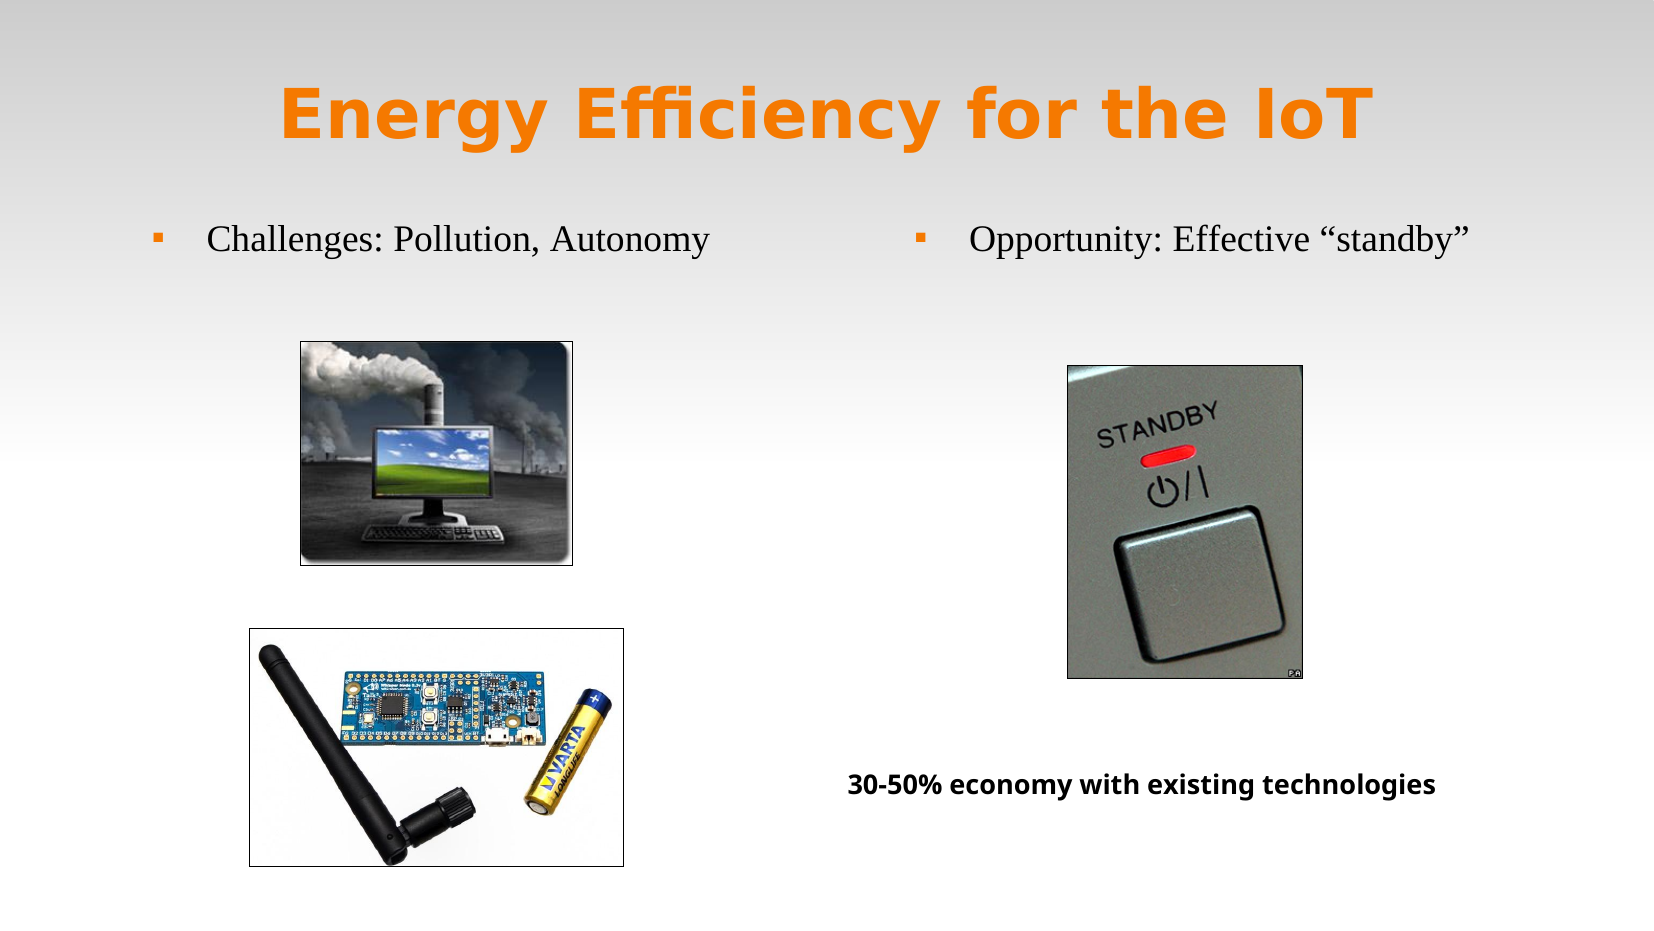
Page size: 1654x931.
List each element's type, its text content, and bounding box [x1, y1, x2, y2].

list Opportunity: Effective “standby” [845, 217, 1572, 832]
title Energy Efficiency for the IoT [82, 37, 1571, 193]
text_box 30-50% economy with existing technologies [832, 752, 1539, 834]
picture [300, 341, 573, 566]
list Challenges: Pollution, Autonomy [82, 217, 809, 832]
picture [249, 628, 624, 867]
picture [1067, 365, 1303, 679]
